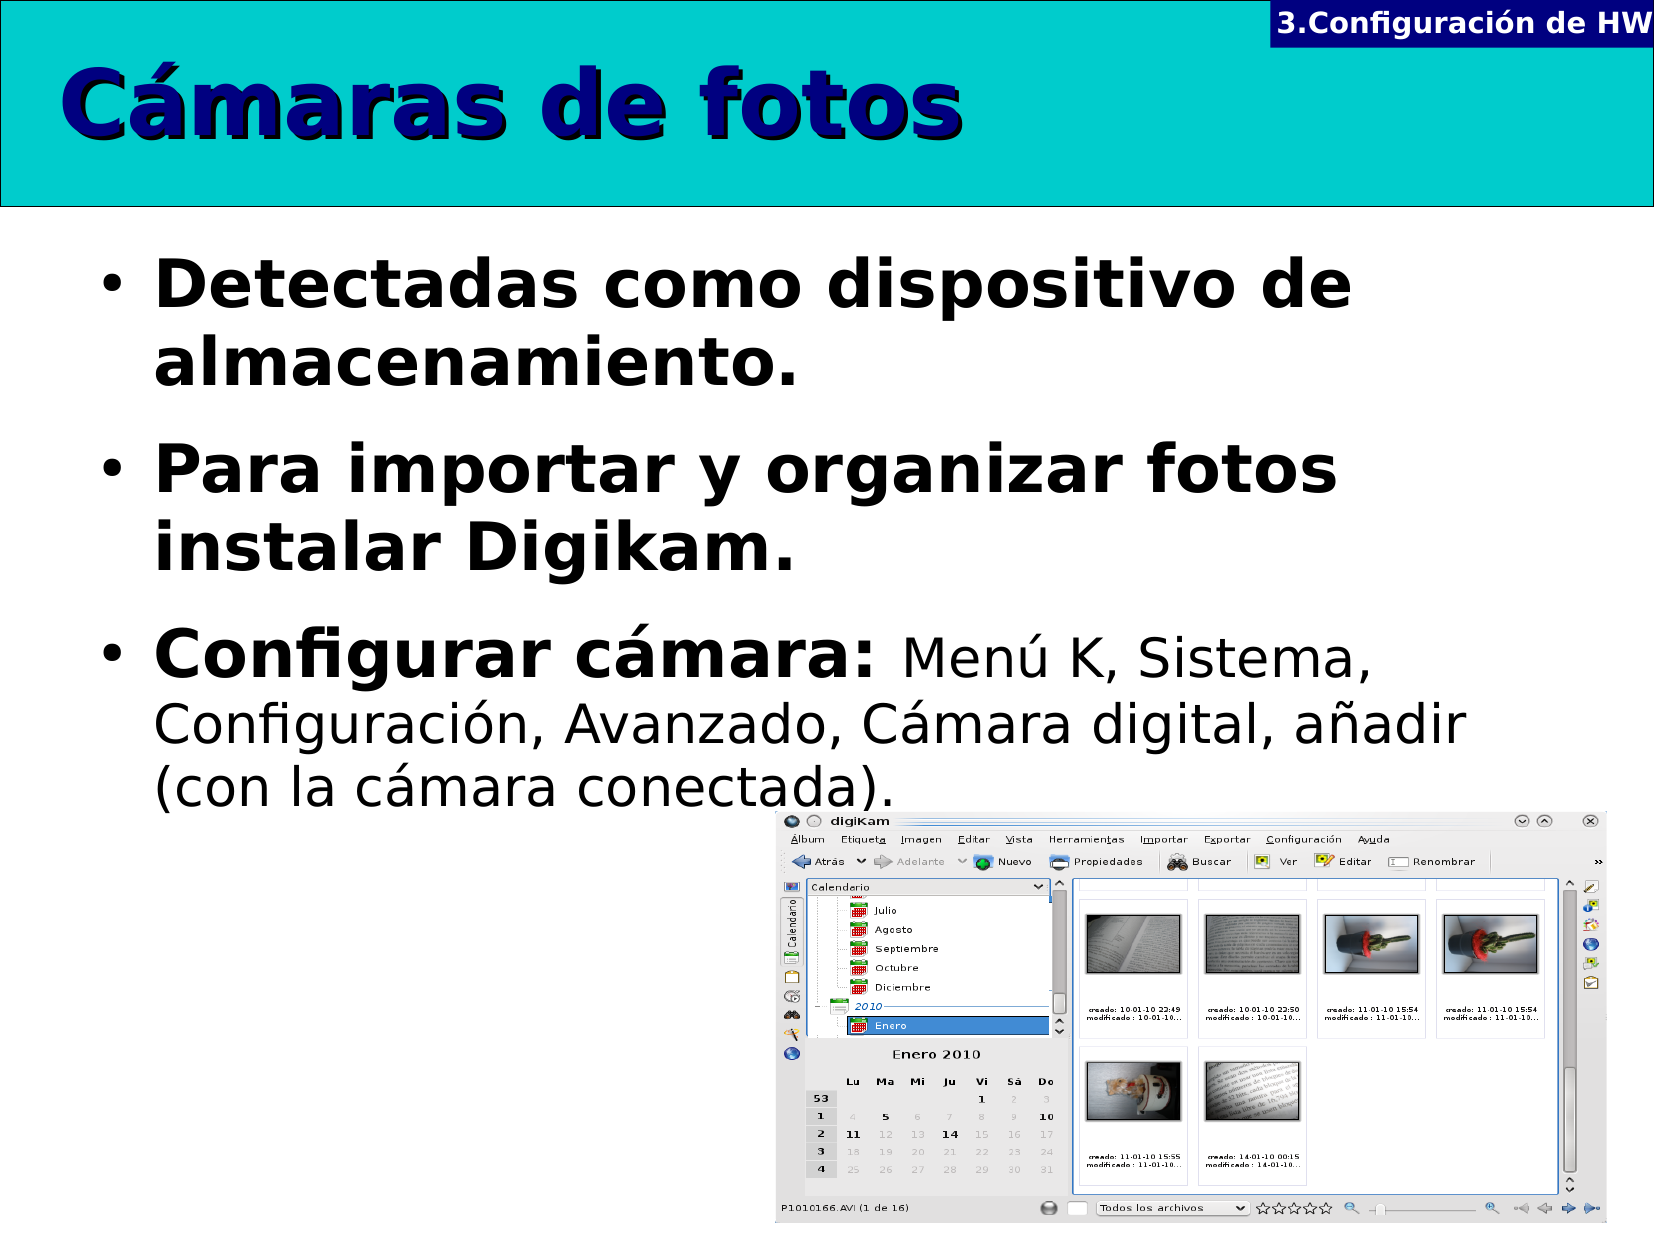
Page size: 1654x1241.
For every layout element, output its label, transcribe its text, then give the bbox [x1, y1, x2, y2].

list Detectadas como dispositivo de almacenamiento. Para importar y organizar fotos instalar Digikam. Configurar cámara: Menú K, Sistema, Configuración, Avanzado, Cámara digital, añadir (con la cámara conectada). [82, 245, 1571, 1109]
text_box 3.Configuración de HW [1270, 0, 1654, 48]
title Cámaras de fotos [59, 14, 1654, 192]
picture [775, 811, 1607, 1223]
